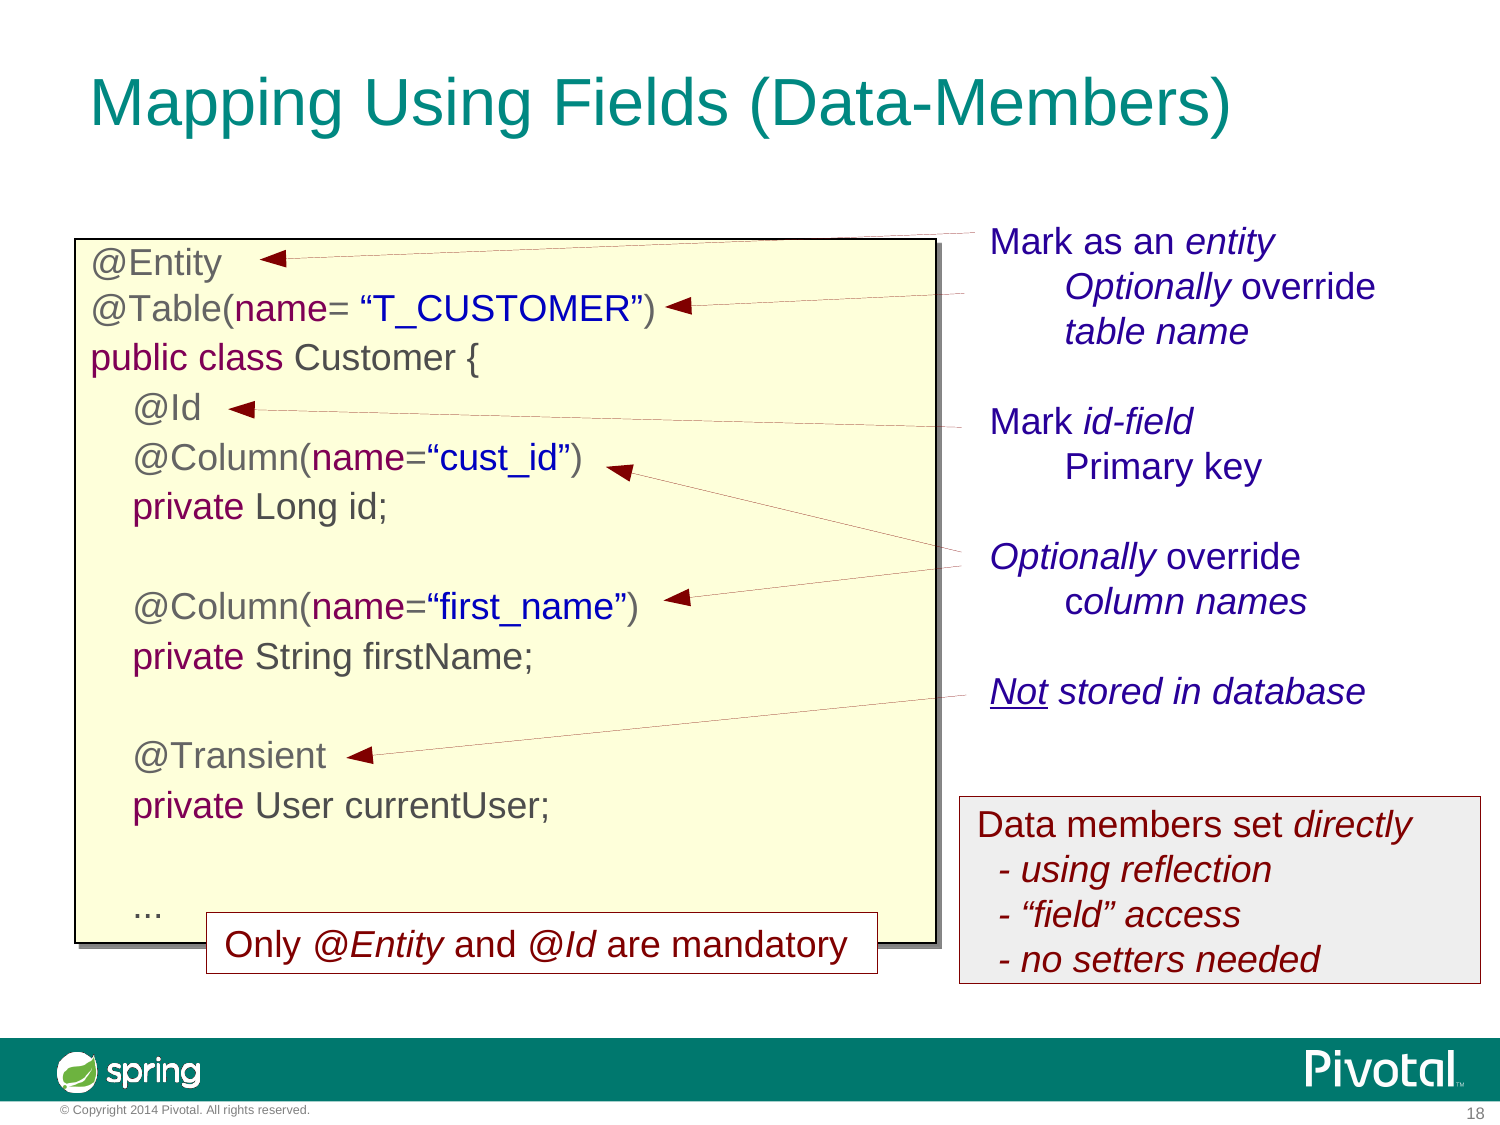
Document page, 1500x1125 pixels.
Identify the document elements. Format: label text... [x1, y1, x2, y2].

text_box Data members set directly - using reflection - “field” access - no setters needed [959, 796, 1481, 984]
text_box Only @Entity and @Id are mandatory [206, 912, 878, 974]
picture [1306, 1050, 1464, 1087]
picture [32, 1041, 210, 1103]
list @Entity @Table(name= “T_CUSTOMER”) public class Customer { @Id @Column(name=“cust_id”) private Long id; @Column(name=“first_name”) private String firstName; @Transient private User currentUser; ... [75, 239, 937, 944]
text_box Mark as an entity Optionally override table name Mark id-field Primary key Optionally override column names Not stored in database [974, 209, 1479, 725]
title Mapping Using Fields (Data-Members) [75, 44, 1426, 233]
